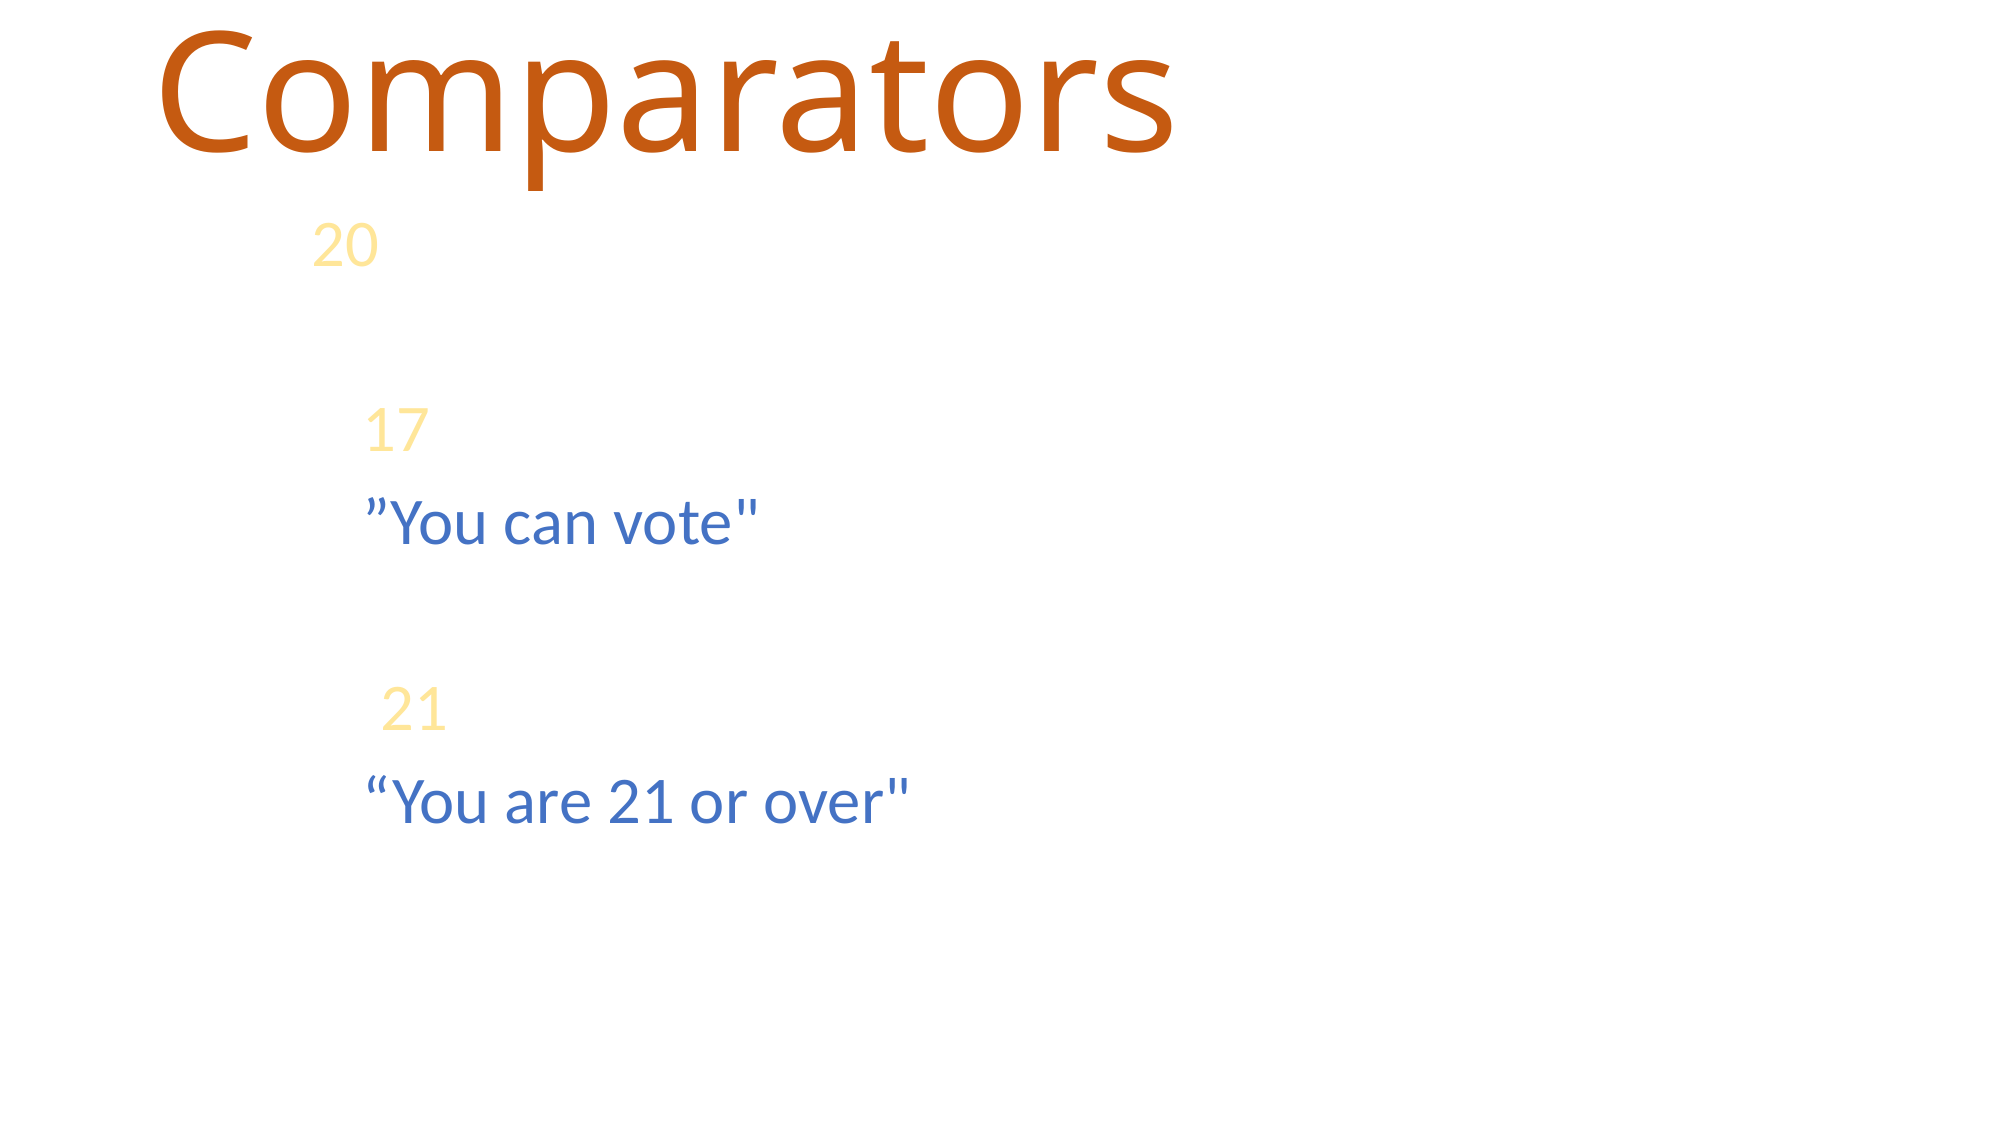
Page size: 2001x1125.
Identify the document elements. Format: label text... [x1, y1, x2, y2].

list Comparators age = 20 if age > 17: print(”You can vote") if age >=21: print(“You are 21 or over") [137, 0, 1863, 1014]
